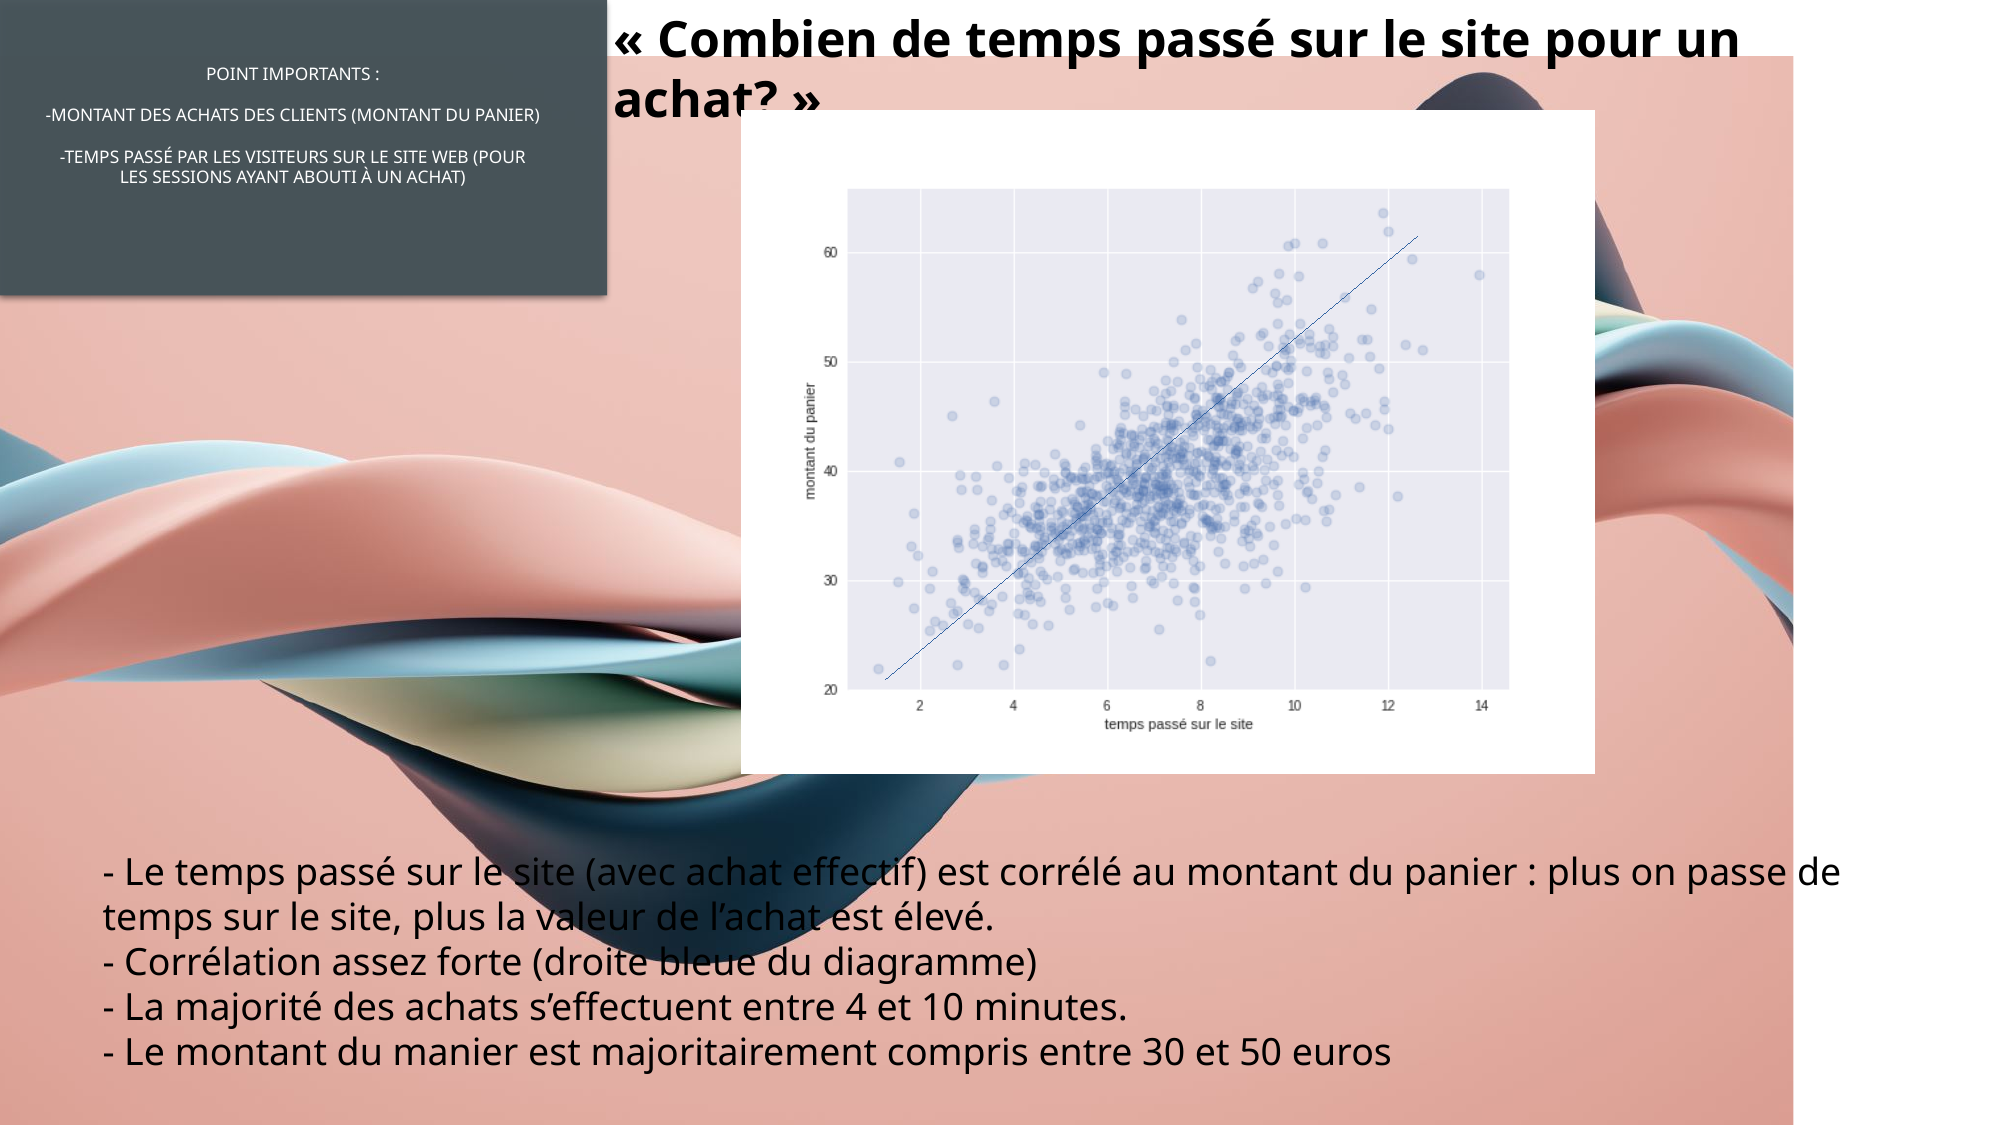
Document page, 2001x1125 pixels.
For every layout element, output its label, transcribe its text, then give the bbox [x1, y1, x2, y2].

title Point importants : -montant des achats des clients (montant du panier) -temps passé par les visiteurs sur le site web (pour les sessions ayant abouti à un achat) [29, 28, 556, 237]
text_box « Combien de temps passé sur le site pour un achat? » [599, 0, 1831, 135]
text_box - Le temps passé sur le site (avec achat effectif) est corrélé au montant du panier : plus on passe de temps sur le site, plus la valeur de l’achat est élevé. - Corrélation assez forte (droite bleue du diagramme) - La majorité des achats s’effectuent entre 4 et 10 minutes. - Le montant du manier est majoritairement compris entre 30 et 50 euros [87, 840, 1979, 1081]
picture [0, 110, 1794, 1125]
text_box [0, 0, 608, 296]
